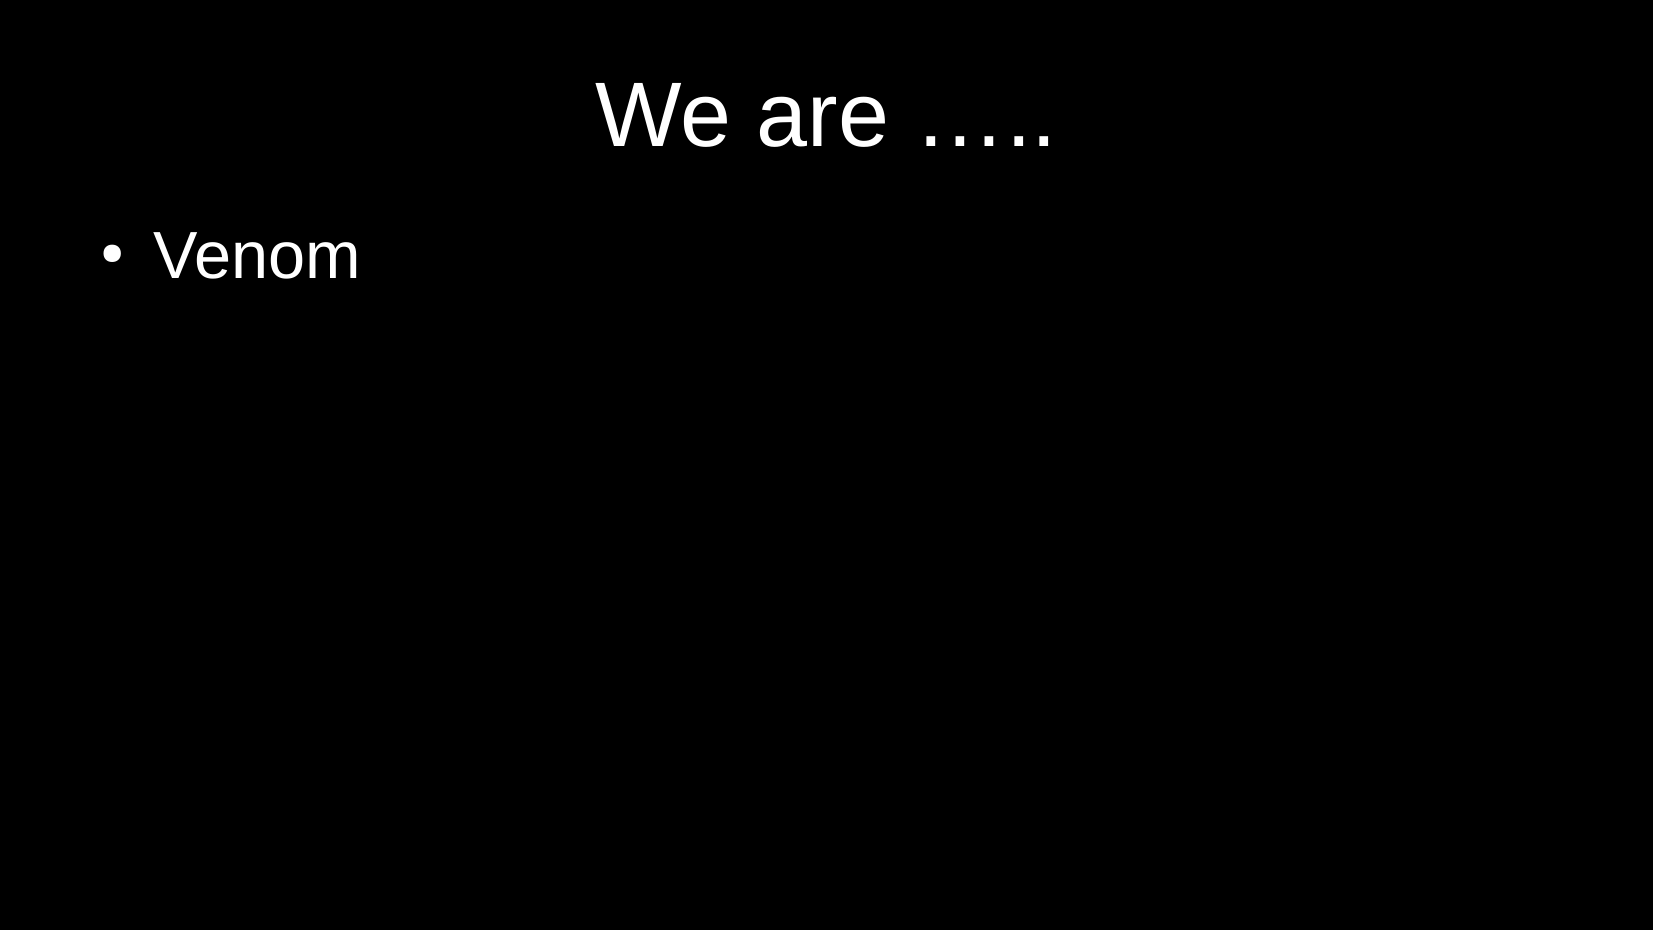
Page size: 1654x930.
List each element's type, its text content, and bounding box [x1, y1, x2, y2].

title We are ….. [82, 37, 1571, 193]
list Venom [82, 217, 1571, 757]
